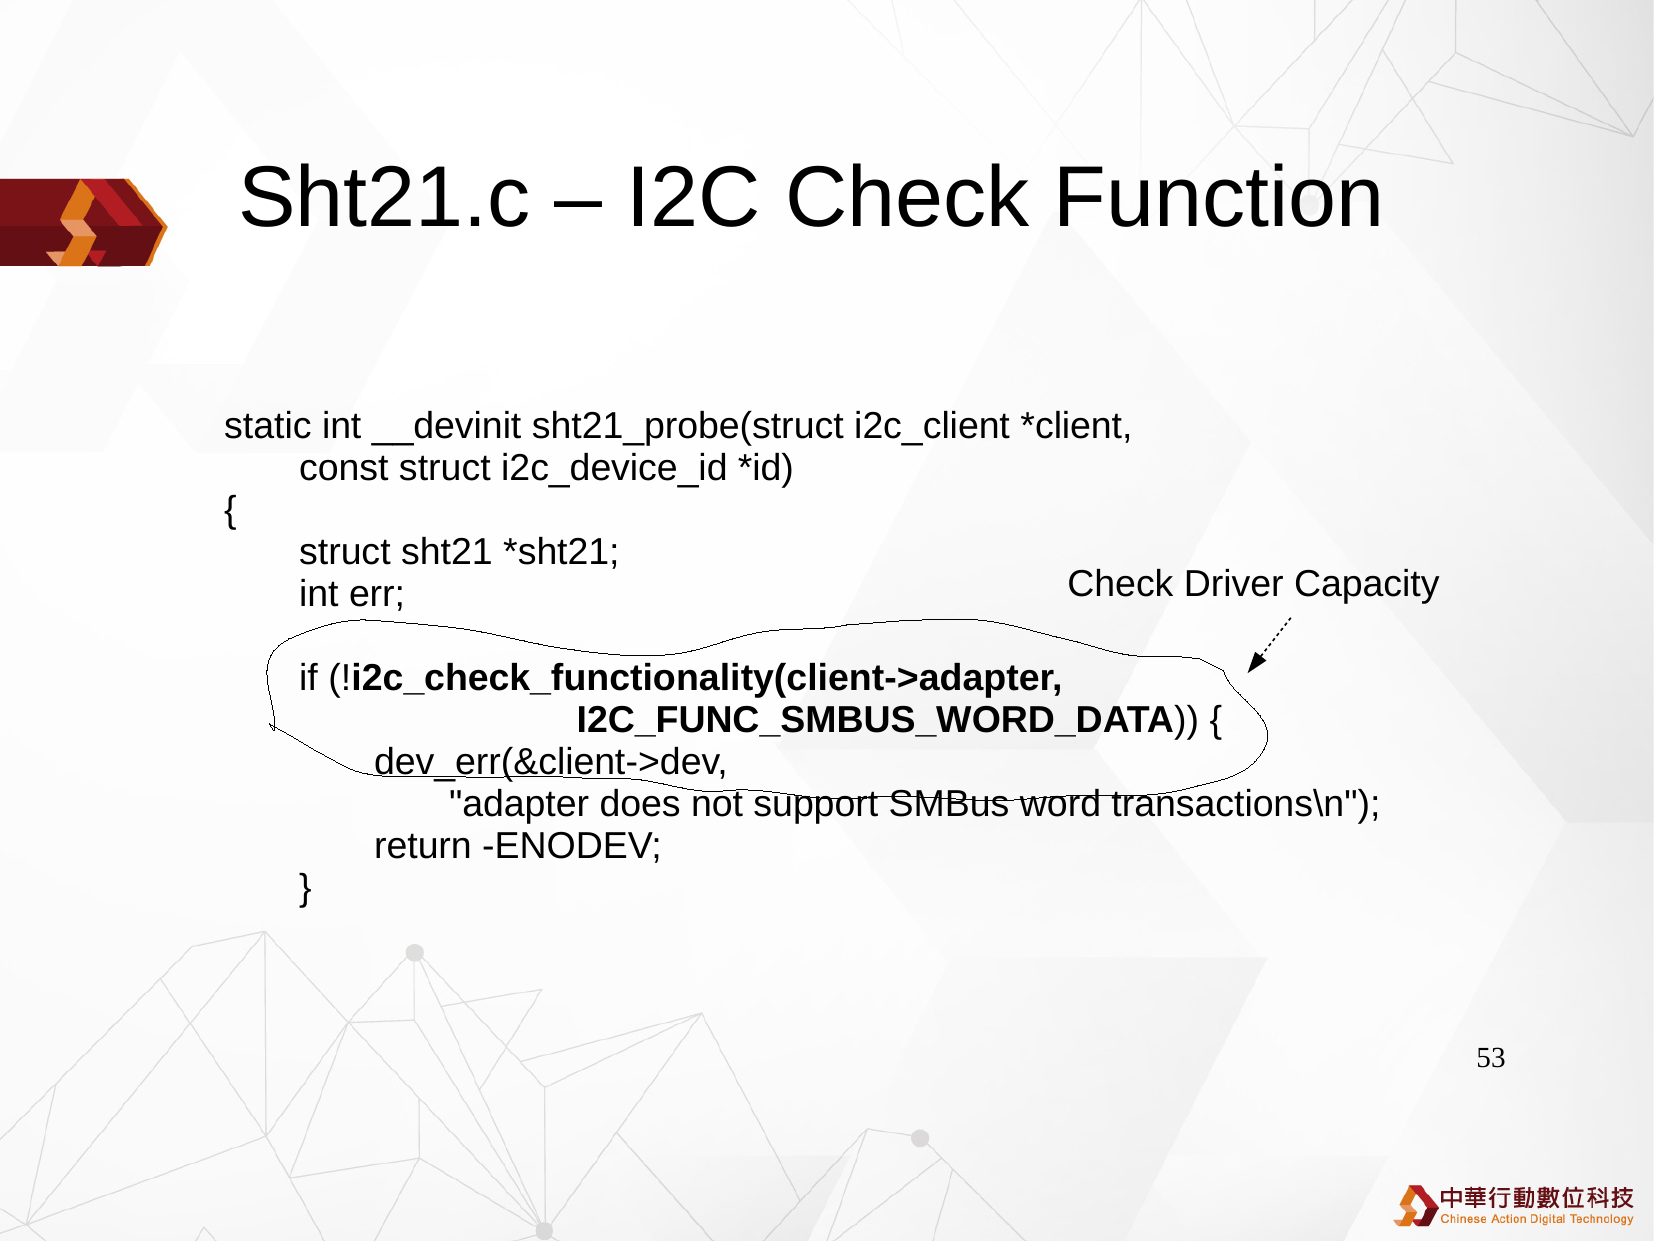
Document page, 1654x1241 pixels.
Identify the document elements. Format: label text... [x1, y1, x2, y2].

text_box static int __devinit sht21_probe(struct i2c_client *client, const struct i2c_device_id *id) { struct sht21 *sht21; int err; if (!i2c_check_functionality(client->adapter, I2C_FUNC_SMBUS_WORD_DATA)) { dev_err(&client->dev, "adapter does not support SMBus word transactions\n"); return -ENODEV; } [209, 397, 1396, 917]
picture [0, 0, 1654, 1241]
title Sht21.c – I2C Check Function [118, 112, 1506, 281]
text_box Check Driver Capacity [1052, 555, 1486, 613]
